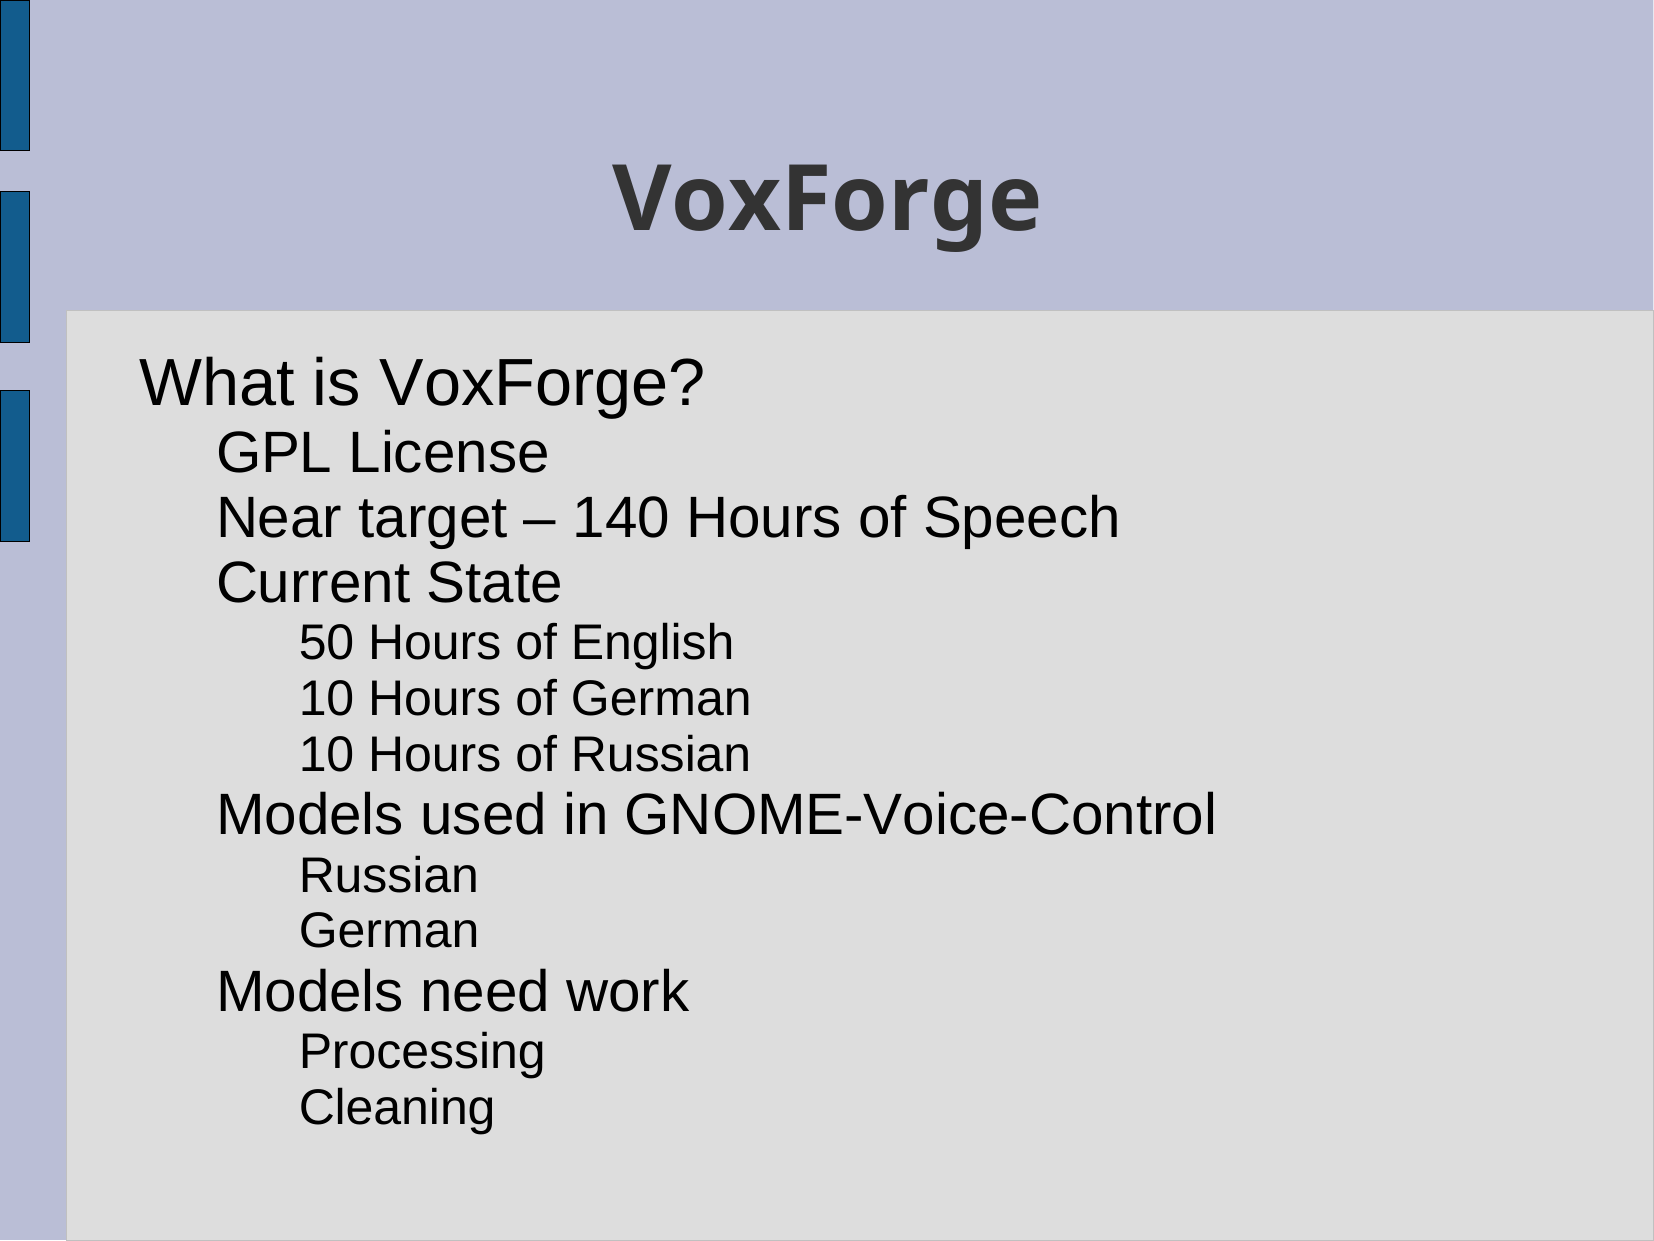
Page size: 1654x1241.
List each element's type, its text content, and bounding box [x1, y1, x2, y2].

title VoxForge [121, 91, 1534, 299]
list What is VoxForge? GPL License Near target – 140 Hours of Speech Current State 50 Hours of English 10 Hours of German 10 Hours of Russian Models used in GNOME-Voice-Control Russian German Models need work Processing Cleaning [121, 344, 1534, 1135]
